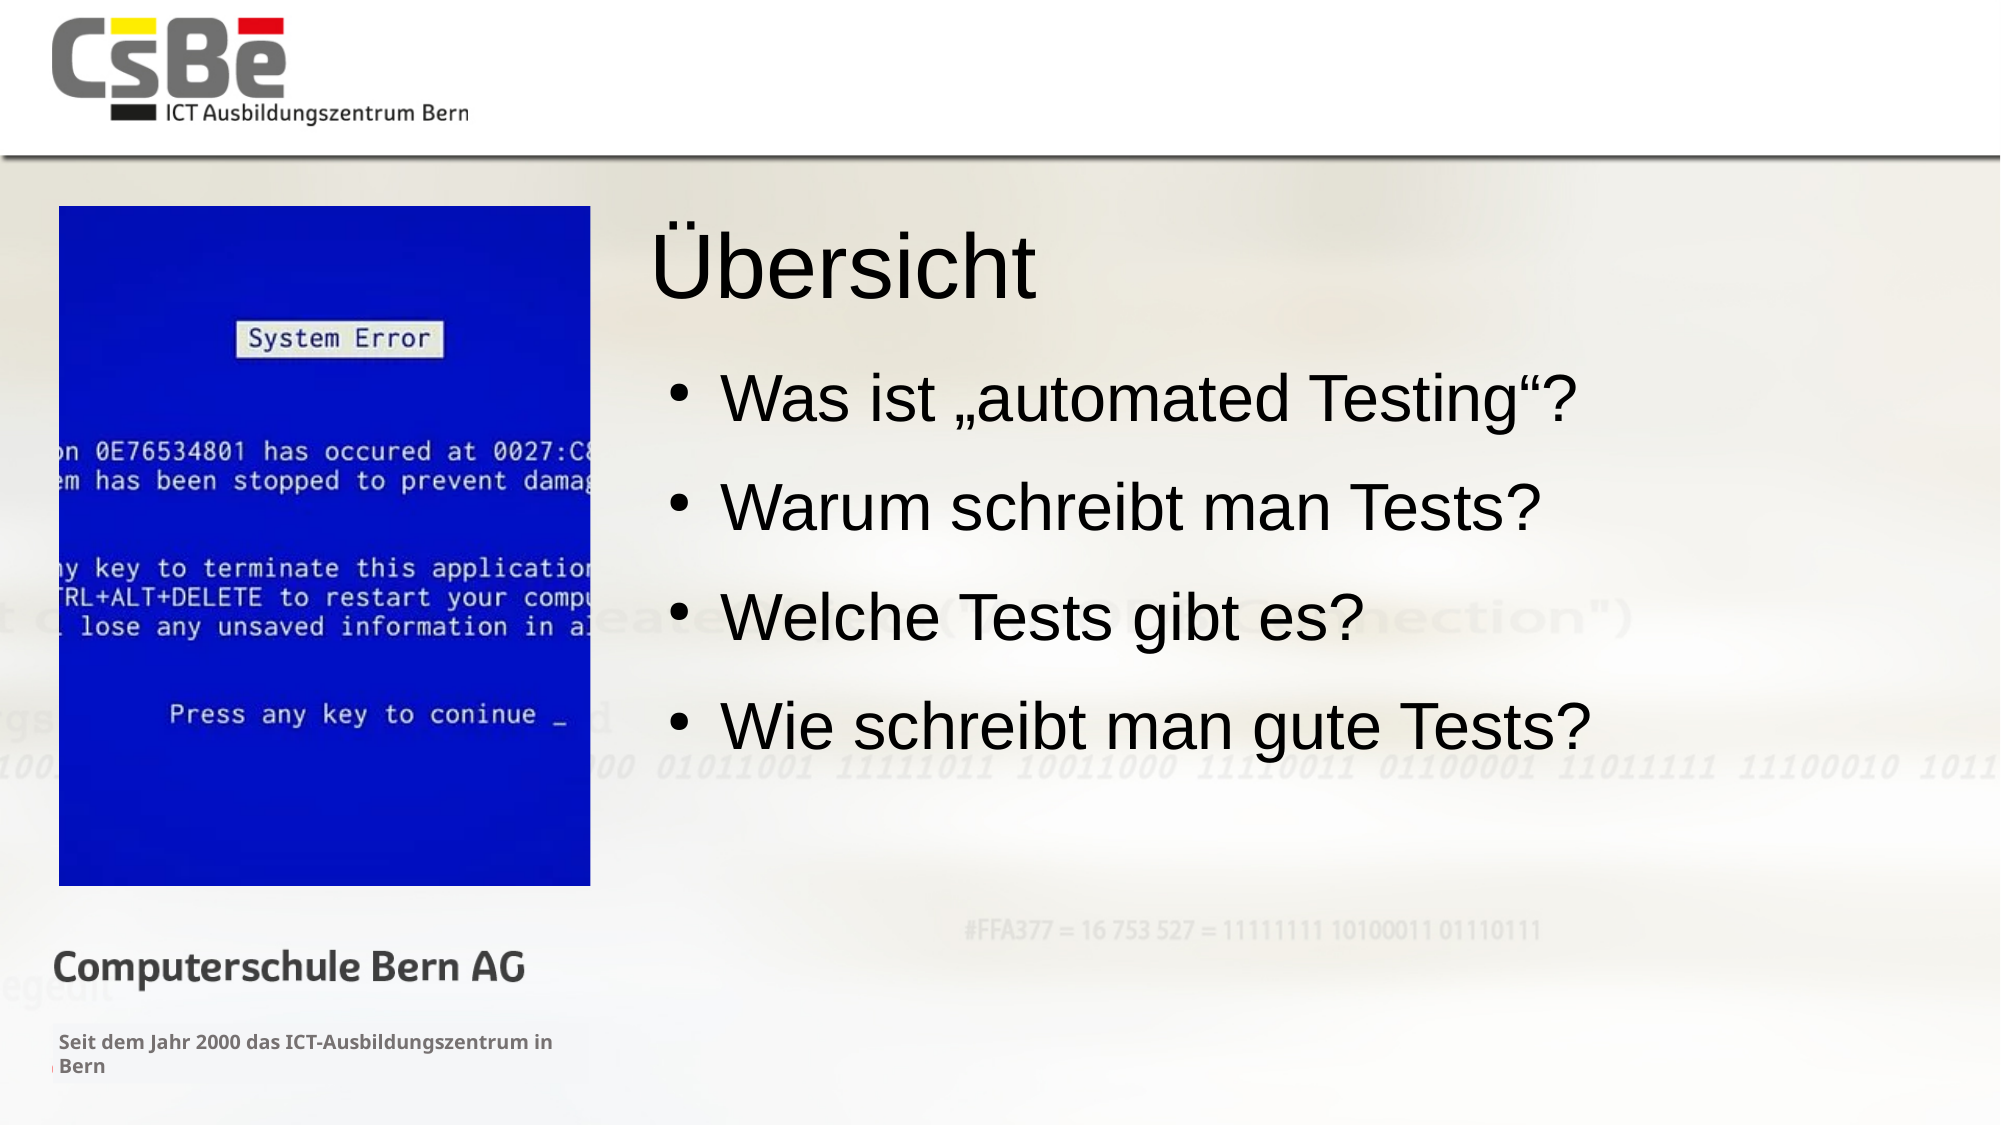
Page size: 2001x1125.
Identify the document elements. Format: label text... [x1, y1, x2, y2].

list Was ist „automated Testing“? Warum schreibt man Tests? Welche Tests gibt es? Wie schreibt man gute Tests? [649, 355, 1920, 1004]
list Übersicht [649, 206, 1920, 355]
picture [0, 0, 2001, 1125]
